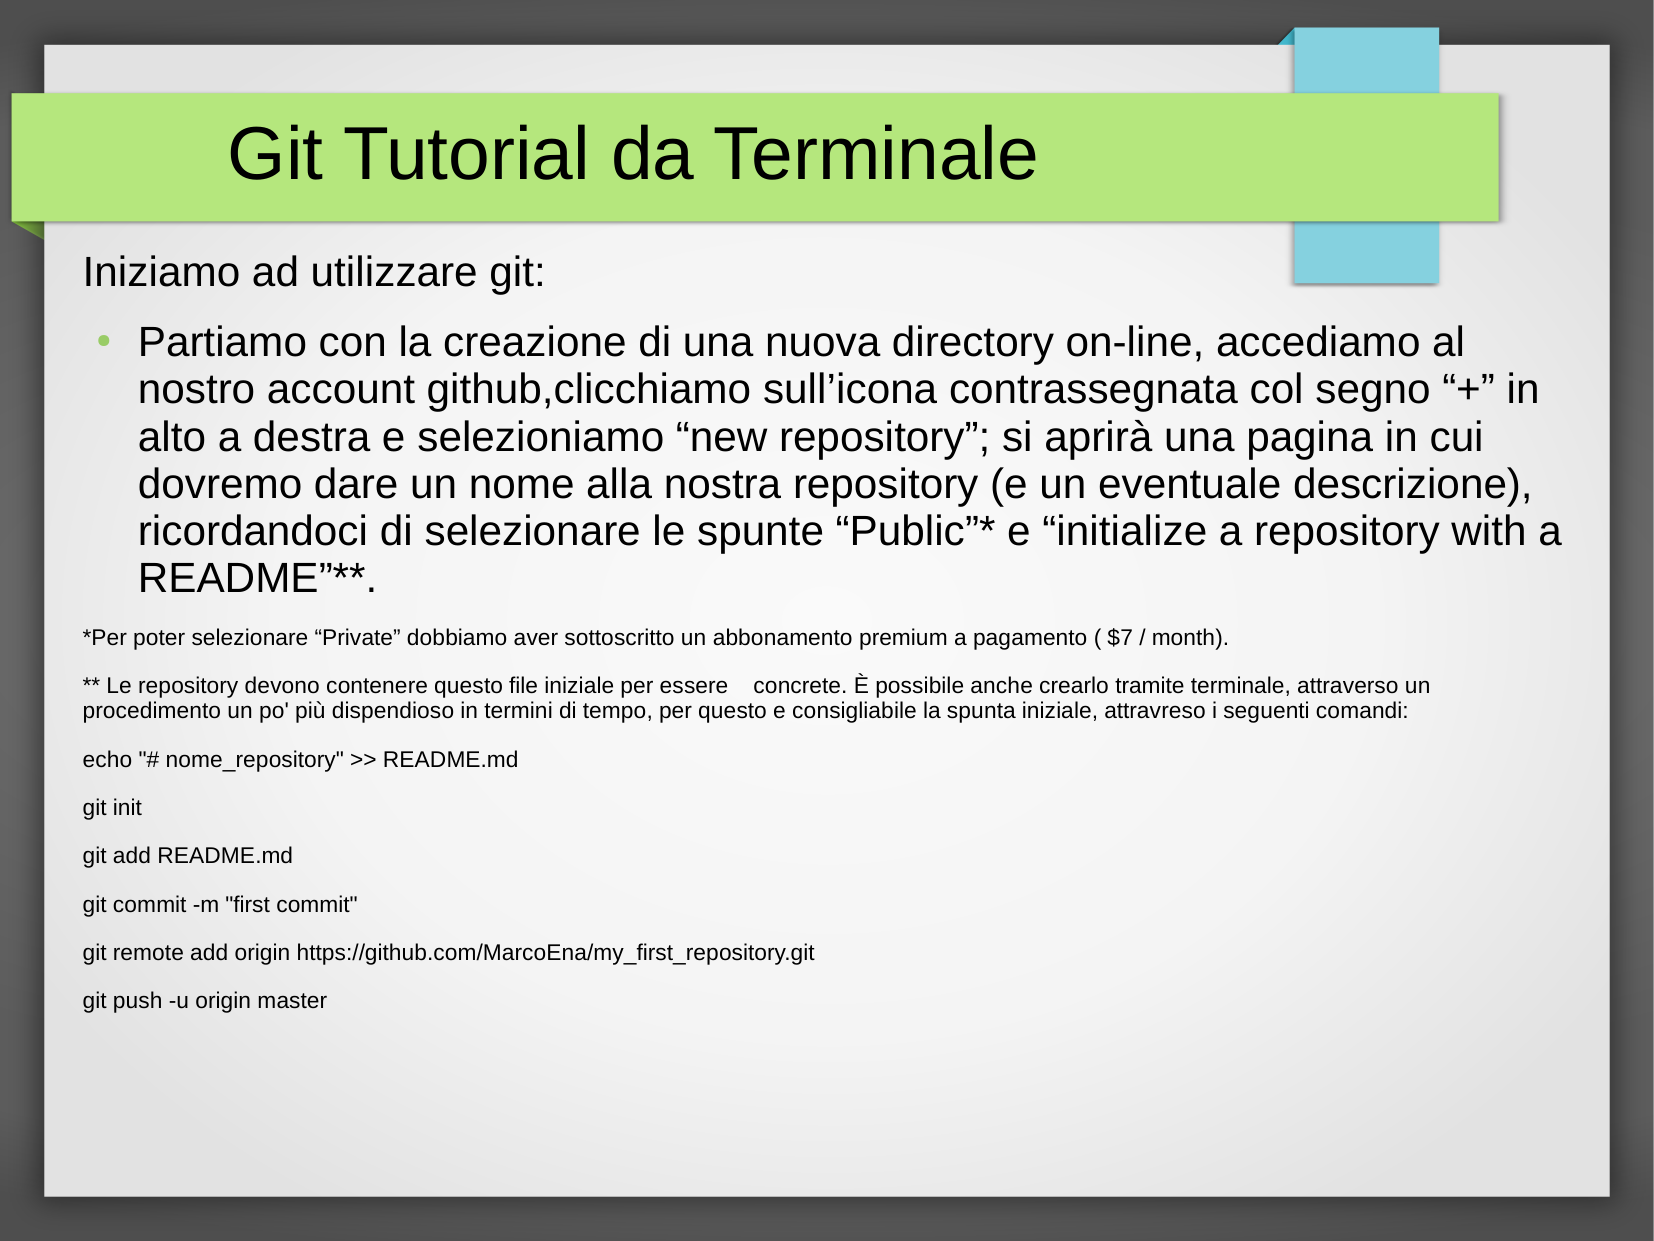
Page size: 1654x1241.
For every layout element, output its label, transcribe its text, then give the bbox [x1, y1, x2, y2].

list Iniziamo ad utilizzare git: Partiamo con la creazione di una nuova directory on-line, accediamo al nostro account github,clicchiamo sull’icona contrassegnata col segno “+” in alto a destra e selezioniamo “new repository”; si aprirà una pagina in cui dovremo dare un nome alla nostra repository (e un eventuale descrizione), ricordandoci di selezionare le spunte “Public”* e “initialize a repository with a README”**. *Per poter selezionare “Private” dobbiamo aver sottoscritto un abbonamento premium a pagamento ( $7 / month). ** Le repository devono contenere questo file iniziale per essere concrete. È possibile anche crearlo tramite terminale, attraverso un procedimento un po' più dispendioso in termini di tempo, per questo e consigliabile la spunta iniziale, attravreso i seguenti comandi: echo "# nome_repository" >> README.md git init git add README.md git commit -m "first commit" git remote add origin https://github.com/MarcoEna/my_first_repository.git git push -u origin master [82, 248, 1571, 1015]
title Git Tutorial da Terminale [82, 94, 1264, 213]
picture [0, 0, 1654, 1241]
